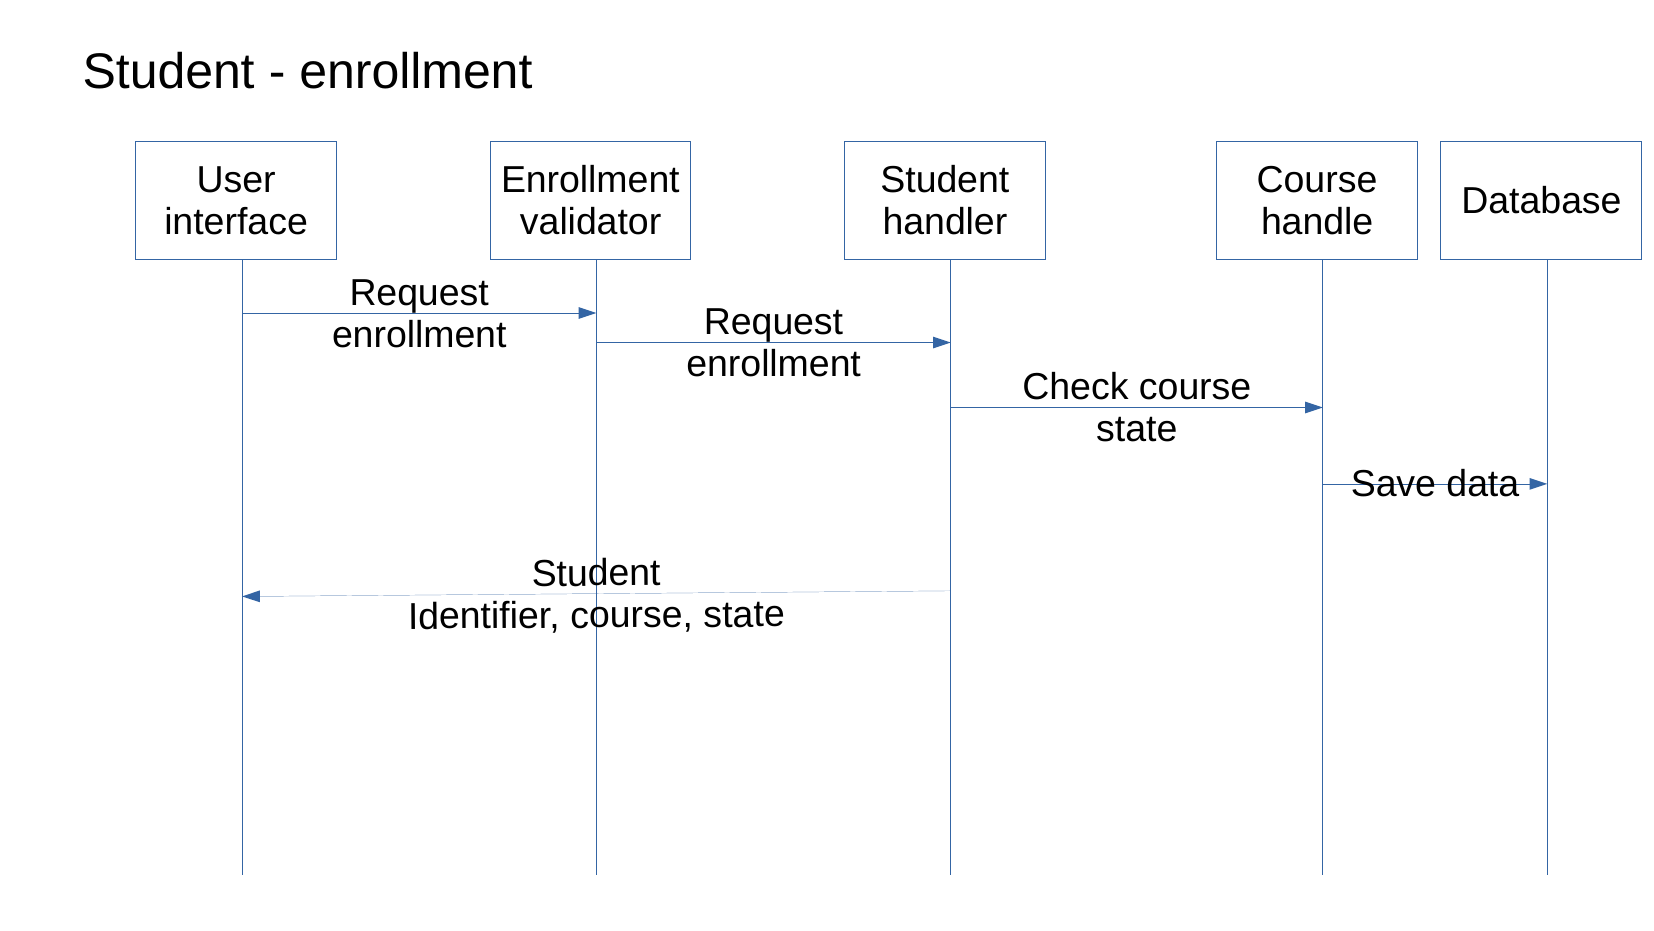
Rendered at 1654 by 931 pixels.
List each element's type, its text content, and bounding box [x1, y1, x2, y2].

text_box Student handler [844, 141, 1046, 260]
text_box Course handle [1216, 141, 1418, 260]
text_box User interface [135, 141, 337, 260]
title Student - enrollment [82, 37, 1571, 107]
text_box Database [1440, 141, 1642, 260]
text_box Enrollment validator [490, 141, 691, 260]
